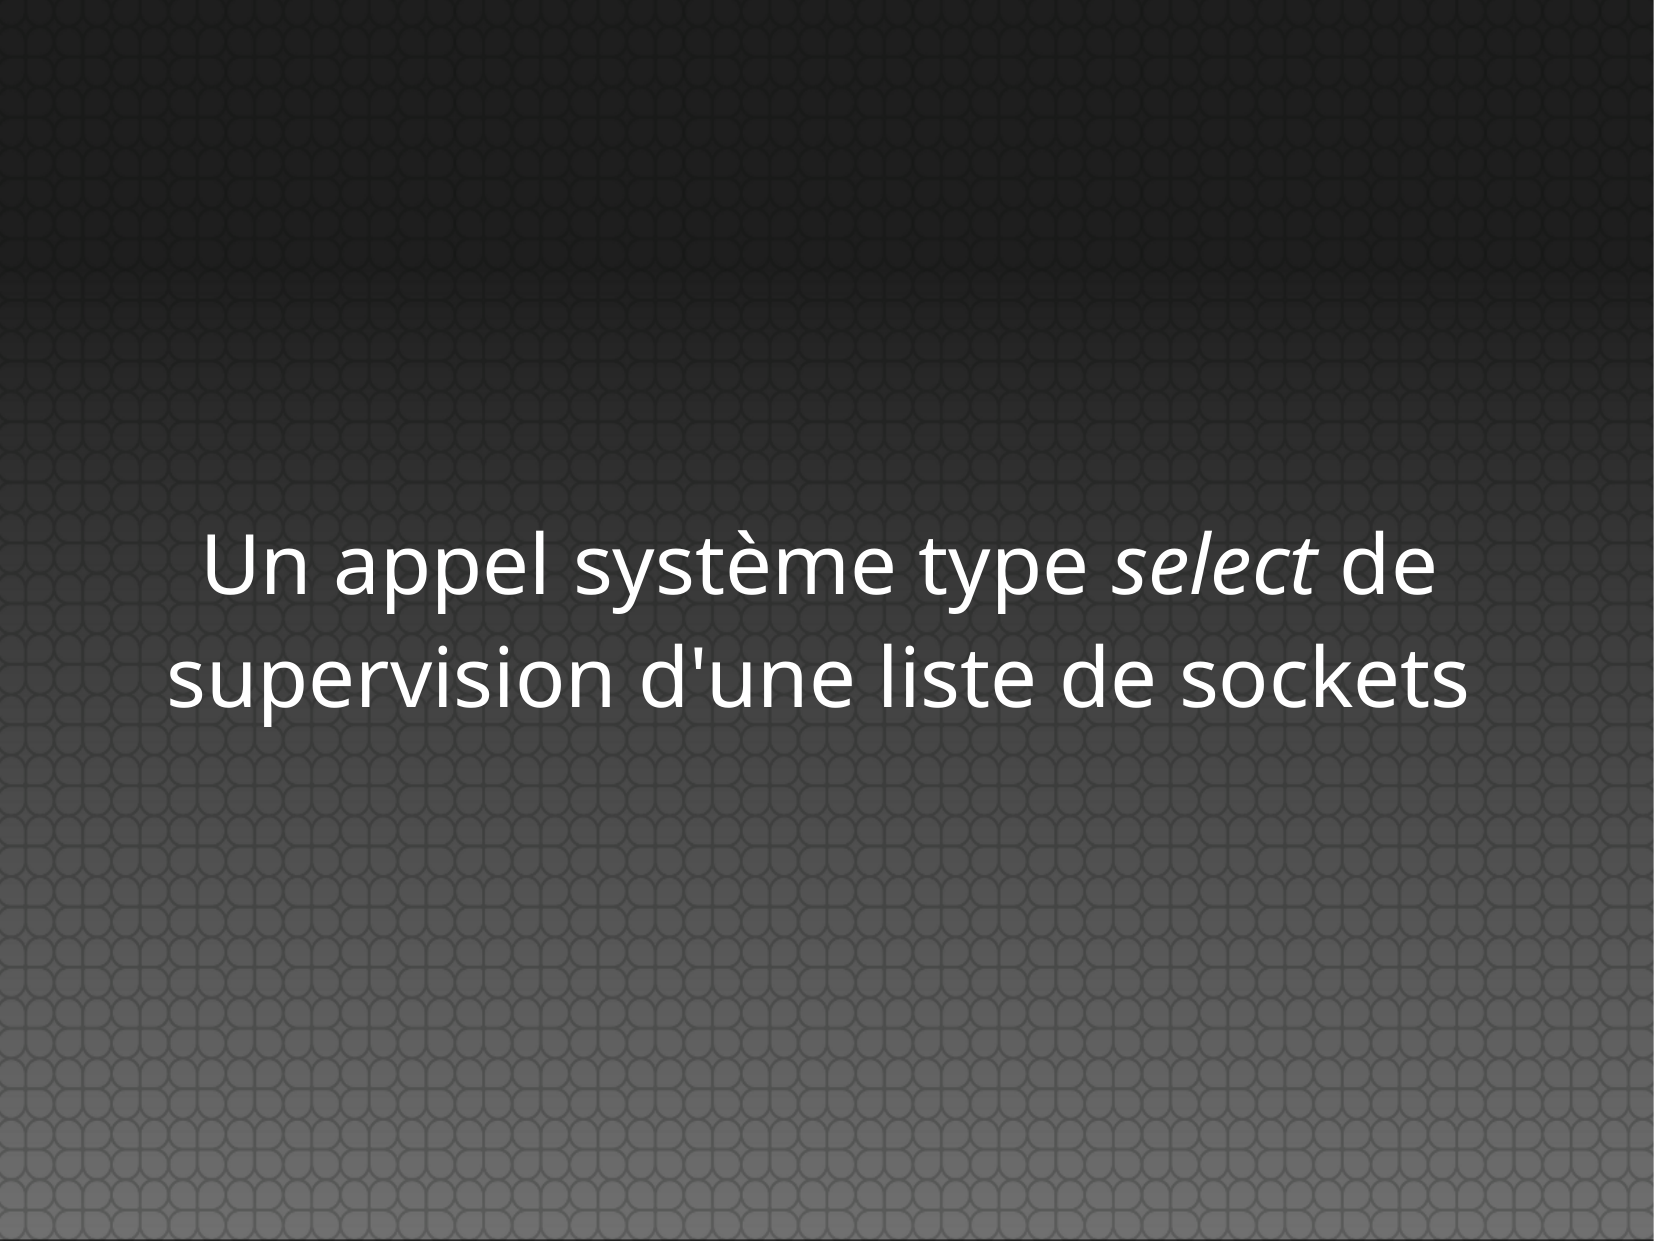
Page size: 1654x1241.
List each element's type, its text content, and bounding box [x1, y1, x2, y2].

title Un appel système type select de supervision d'une liste de sockets [75, 525, 1564, 713]
picture [0, 0, 1654, 1241]
